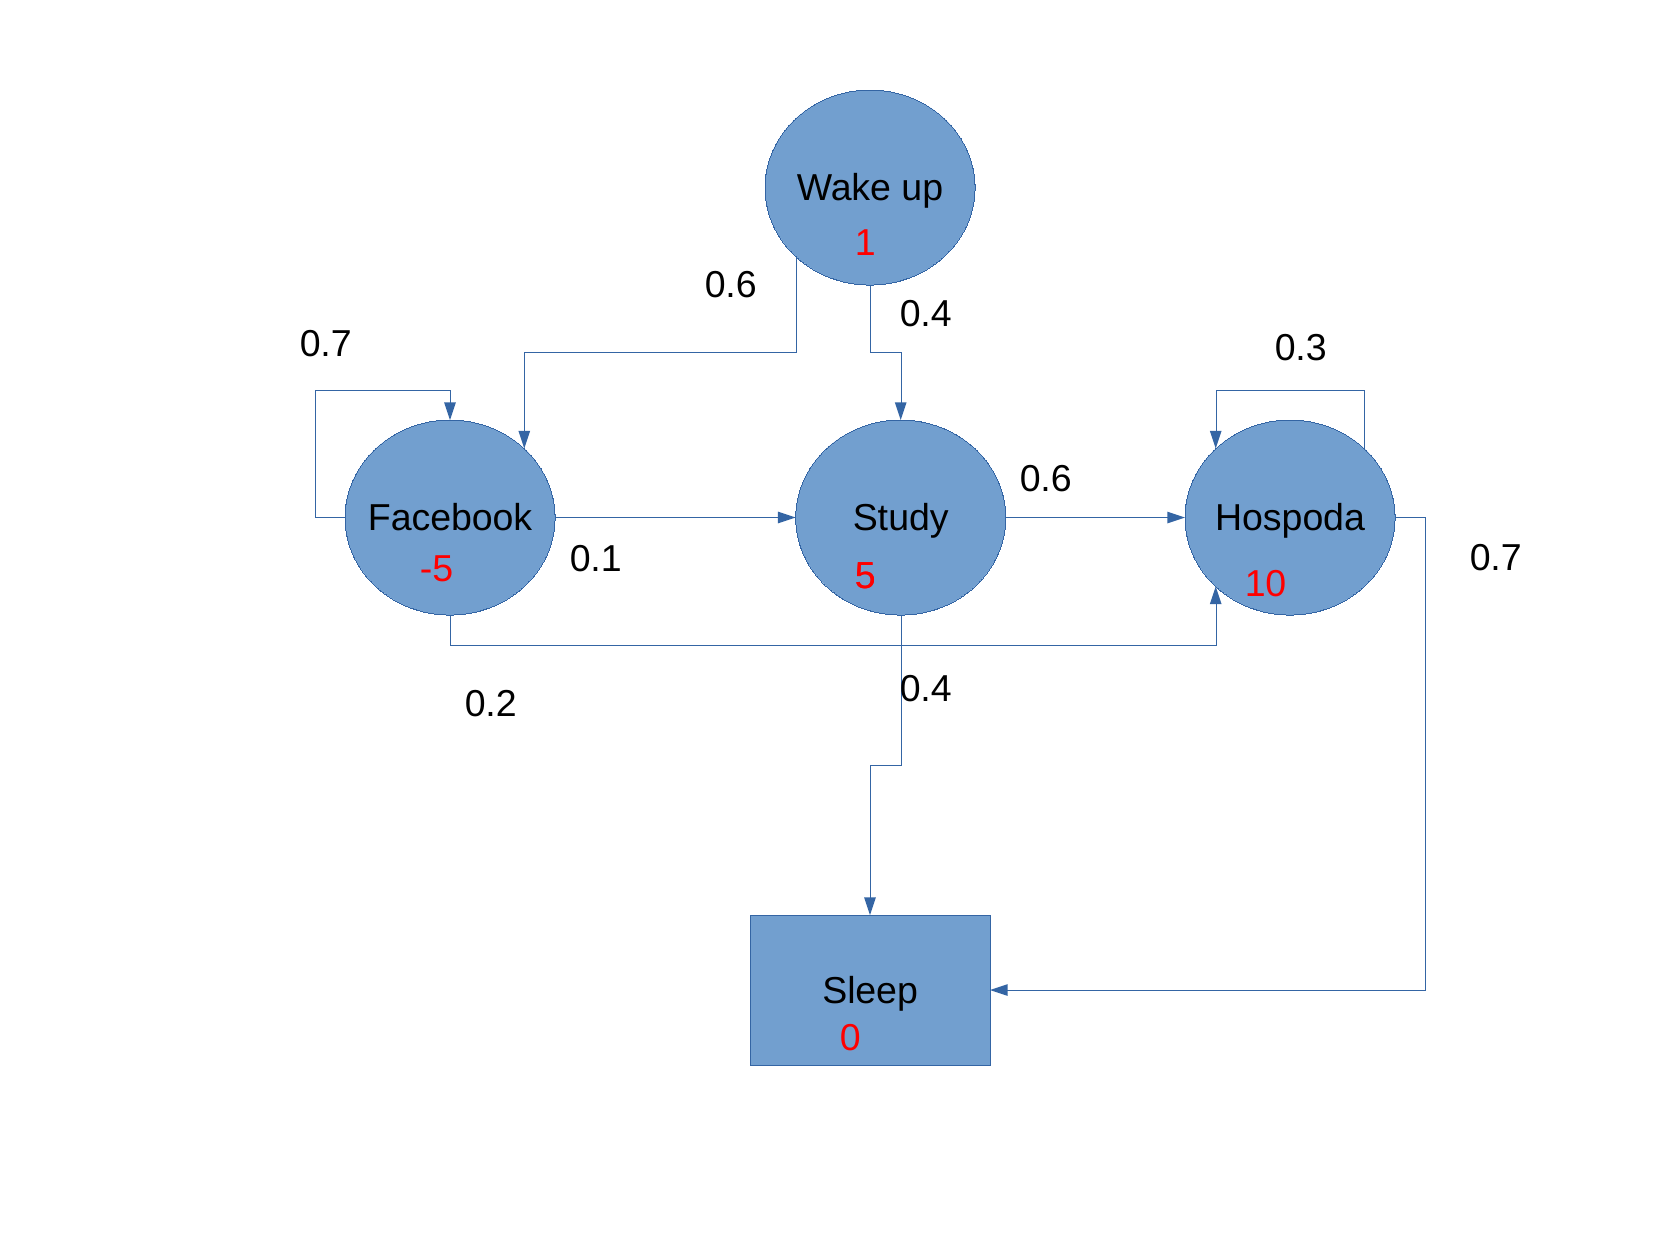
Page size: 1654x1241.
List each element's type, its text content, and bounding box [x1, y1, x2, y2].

text_box Study [795, 420, 1006, 616]
text_box 5 [840, 547, 931, 604]
text_box -5 [405, 540, 496, 623]
text_box Facebook [345, 420, 556, 606]
text_box 0 [825, 1008, 916, 1066]
text_box 0.7 [1455, 528, 1561, 586]
text_box 0.2 [450, 675, 556, 732]
text_box 0.6 [1005, 450, 1111, 507]
text_box 0.4 [885, 660, 991, 717]
text_box 0.3 [1260, 318, 1366, 376]
text_box 0.7 [285, 315, 391, 372]
text_box Hospoda [1263, 612, 1317, 616]
text_box 0.6 [690, 256, 796, 313]
text_box Wake up [765, 90, 976, 286]
text_box 10 [1230, 555, 1321, 612]
text_box Sleep [903, 985, 913, 1001]
text_box 1 [840, 213, 901, 271]
text_box 0.4 [885, 285, 991, 342]
text_box 0.1 [555, 530, 661, 587]
text_box Sleep [750, 915, 991, 1066]
text_box Hospoda [1185, 420, 1396, 611]
